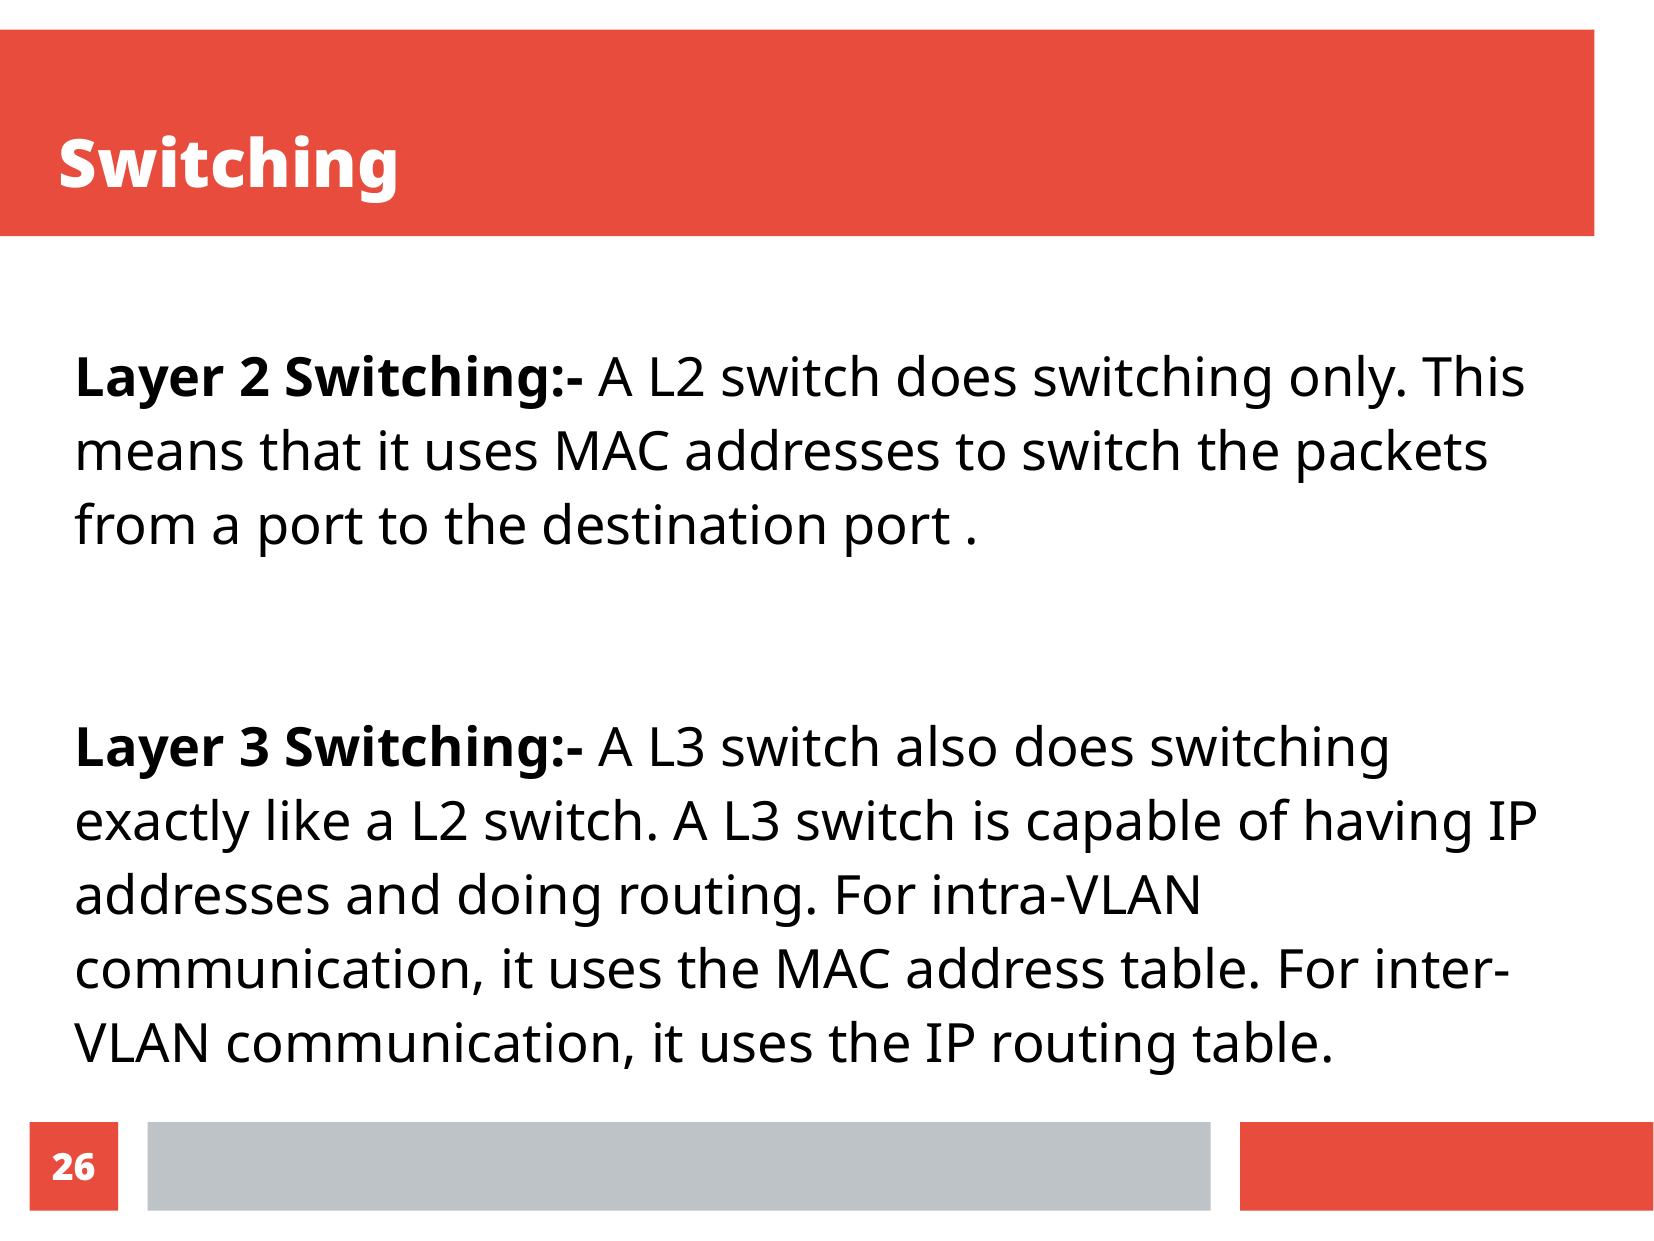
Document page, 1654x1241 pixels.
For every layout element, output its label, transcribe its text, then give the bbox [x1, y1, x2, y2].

text_box Layer 2 Switching:- A L2 switch does switching only. This means that it uses MAC addresses to switch the packets from a port to the destination port . Layer 3 Switching:- A L3 switch also does switching exactly like a L2 switch. A L3 switch is capable of having IP addresses and doing routing. For intra-VLAN communication, it uses the MAC address table. For inter-VLAN communication, it uses the IP routing table. [59, 330, 1581, 981]
title Switching [59, 59, 1595, 207]
